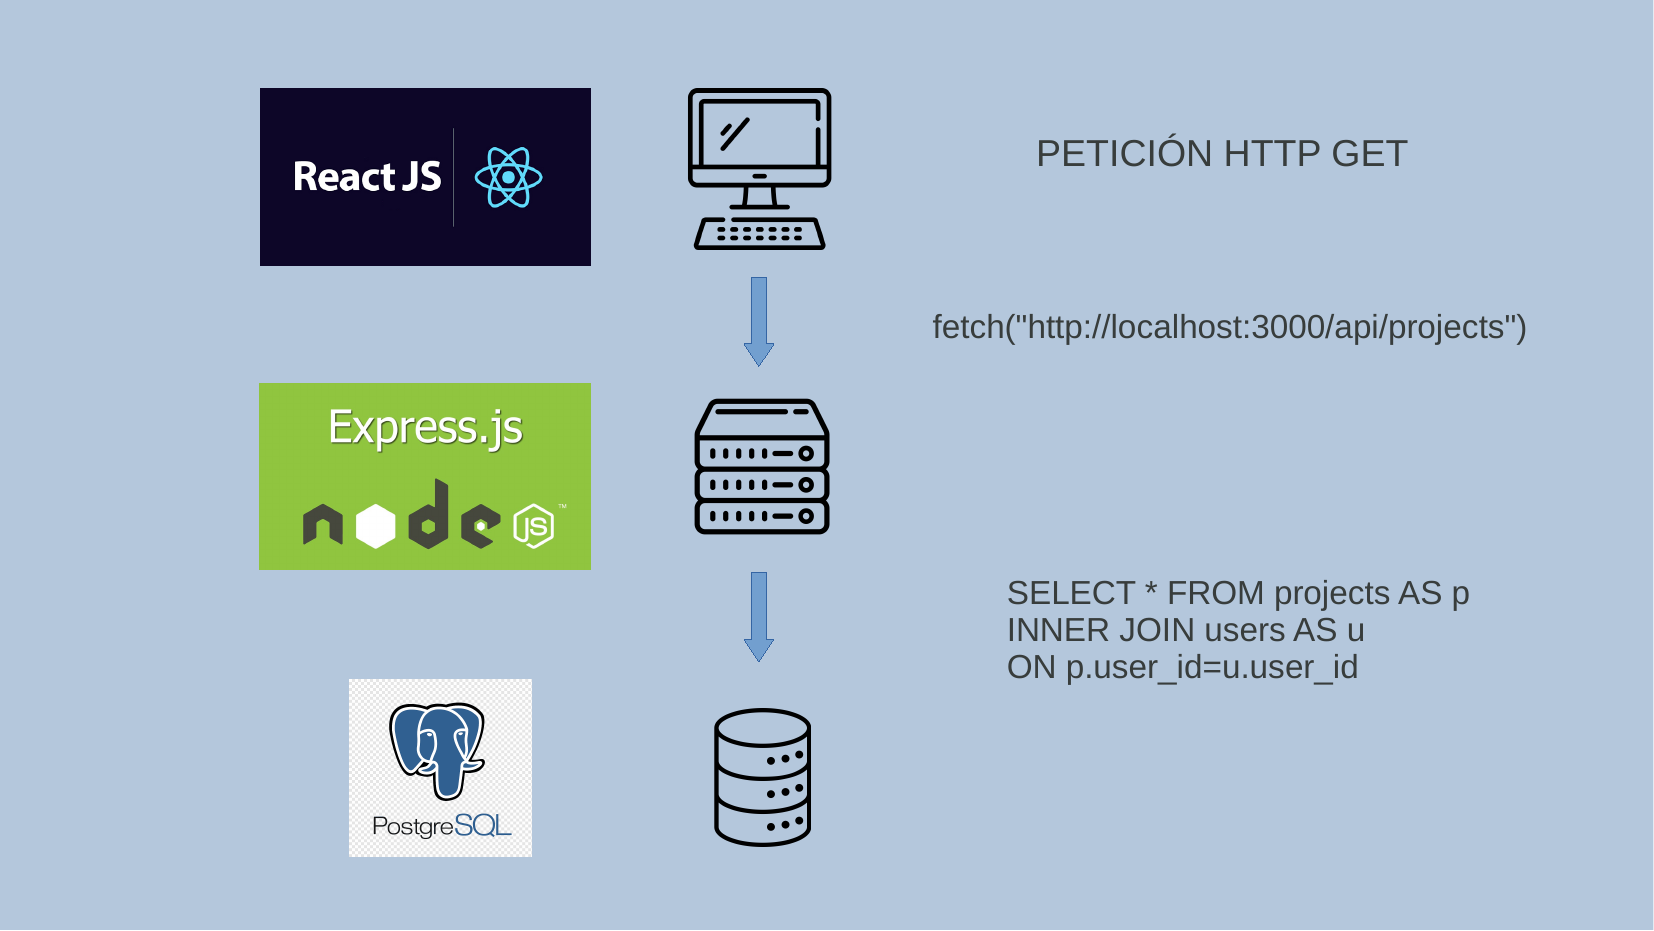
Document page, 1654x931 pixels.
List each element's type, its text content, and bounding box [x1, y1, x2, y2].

picture [679, 383, 845, 550]
picture [259, 383, 591, 571]
picture [349, 679, 532, 857]
picture [679, 88, 840, 250]
text_box PETICIÓN HTTP GET [1021, 125, 1441, 189]
text_box SELECT * FROM projects AS p INNER JOIN users AS u ON p.user_id=u.user_id [992, 566, 1509, 730]
picture [260, 88, 591, 266]
text_box [744, 572, 774, 662]
text_box [744, 277, 774, 367]
picture [714, 708, 811, 847]
text_box fetch("http://localhost:3000/api/projects") [917, 301, 1554, 391]
